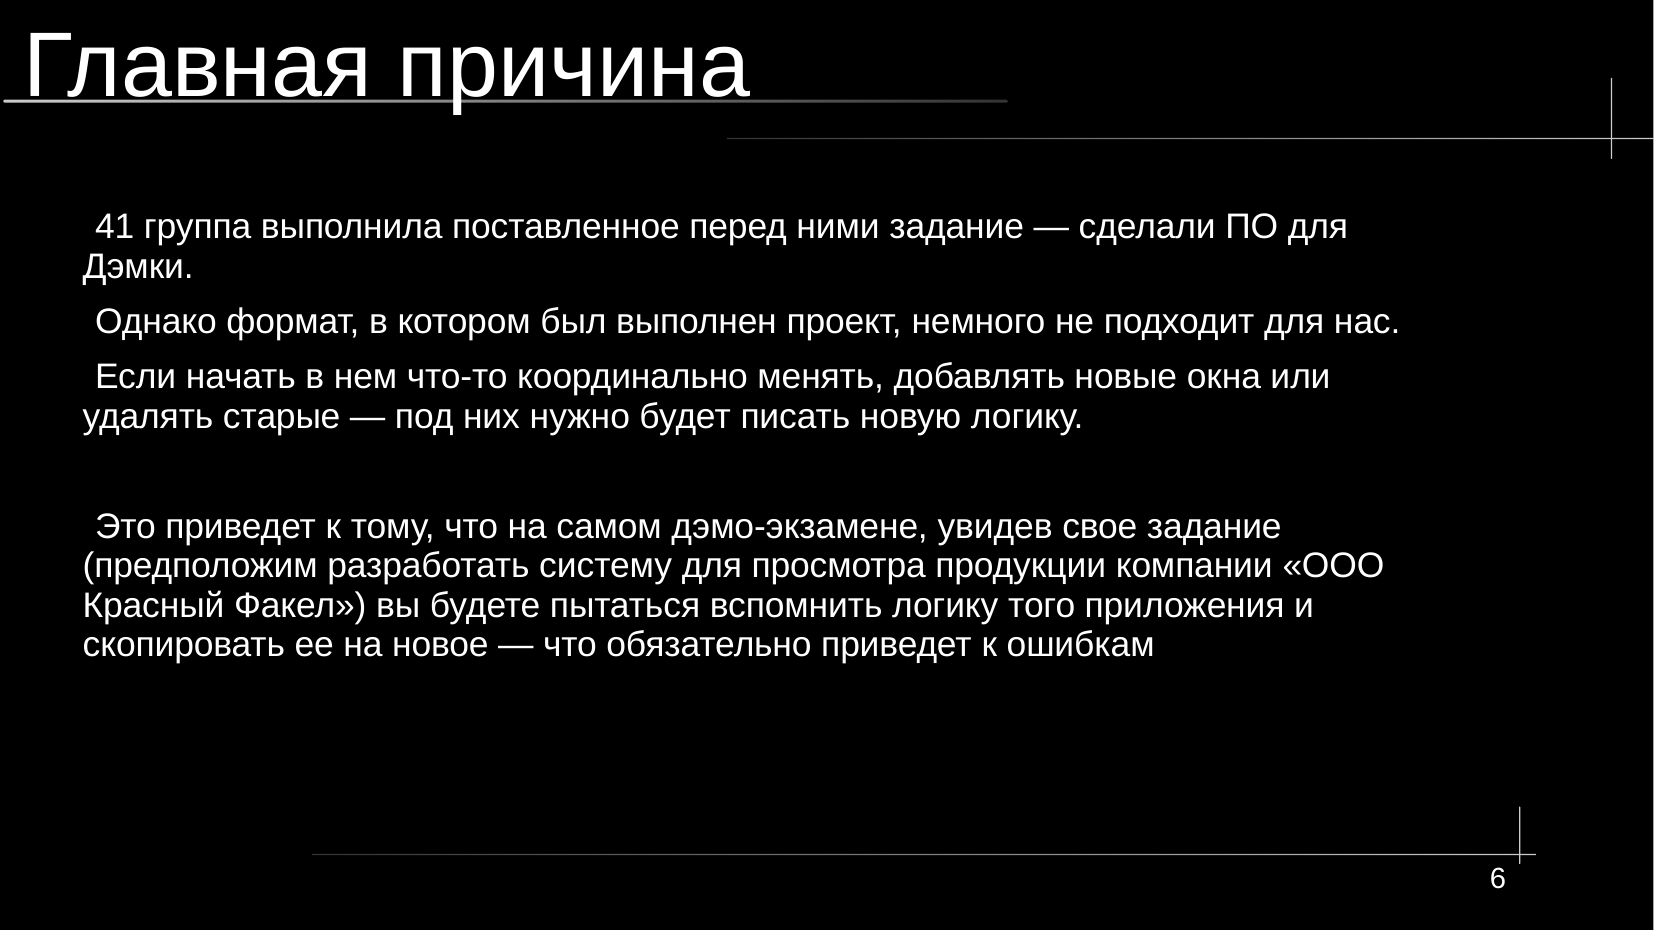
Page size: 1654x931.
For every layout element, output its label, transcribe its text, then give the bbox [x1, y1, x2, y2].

title Главная причина [23, 11, 1589, 119]
list 41 группа выполнила поставленное перед ними задание — сделали ПО для Дэмки. Однако формат, в котором был выполнен проект, немного не подходит для нас. Если начать в нем что-то координально менять, добавлять новые окна или удалять старые — под них нужно будет писать новую логику. Это приведет к тому, что на самом дэмо-экзамене, увидев свое задание (предположим разработать систему для просмотра продукции компании «ООО Красный Факел») вы будете пытаться вспомнить логику того приложения и скопировать ее на новое — что обязательно приведет к ошибкам [82, 206, 1447, 680]
